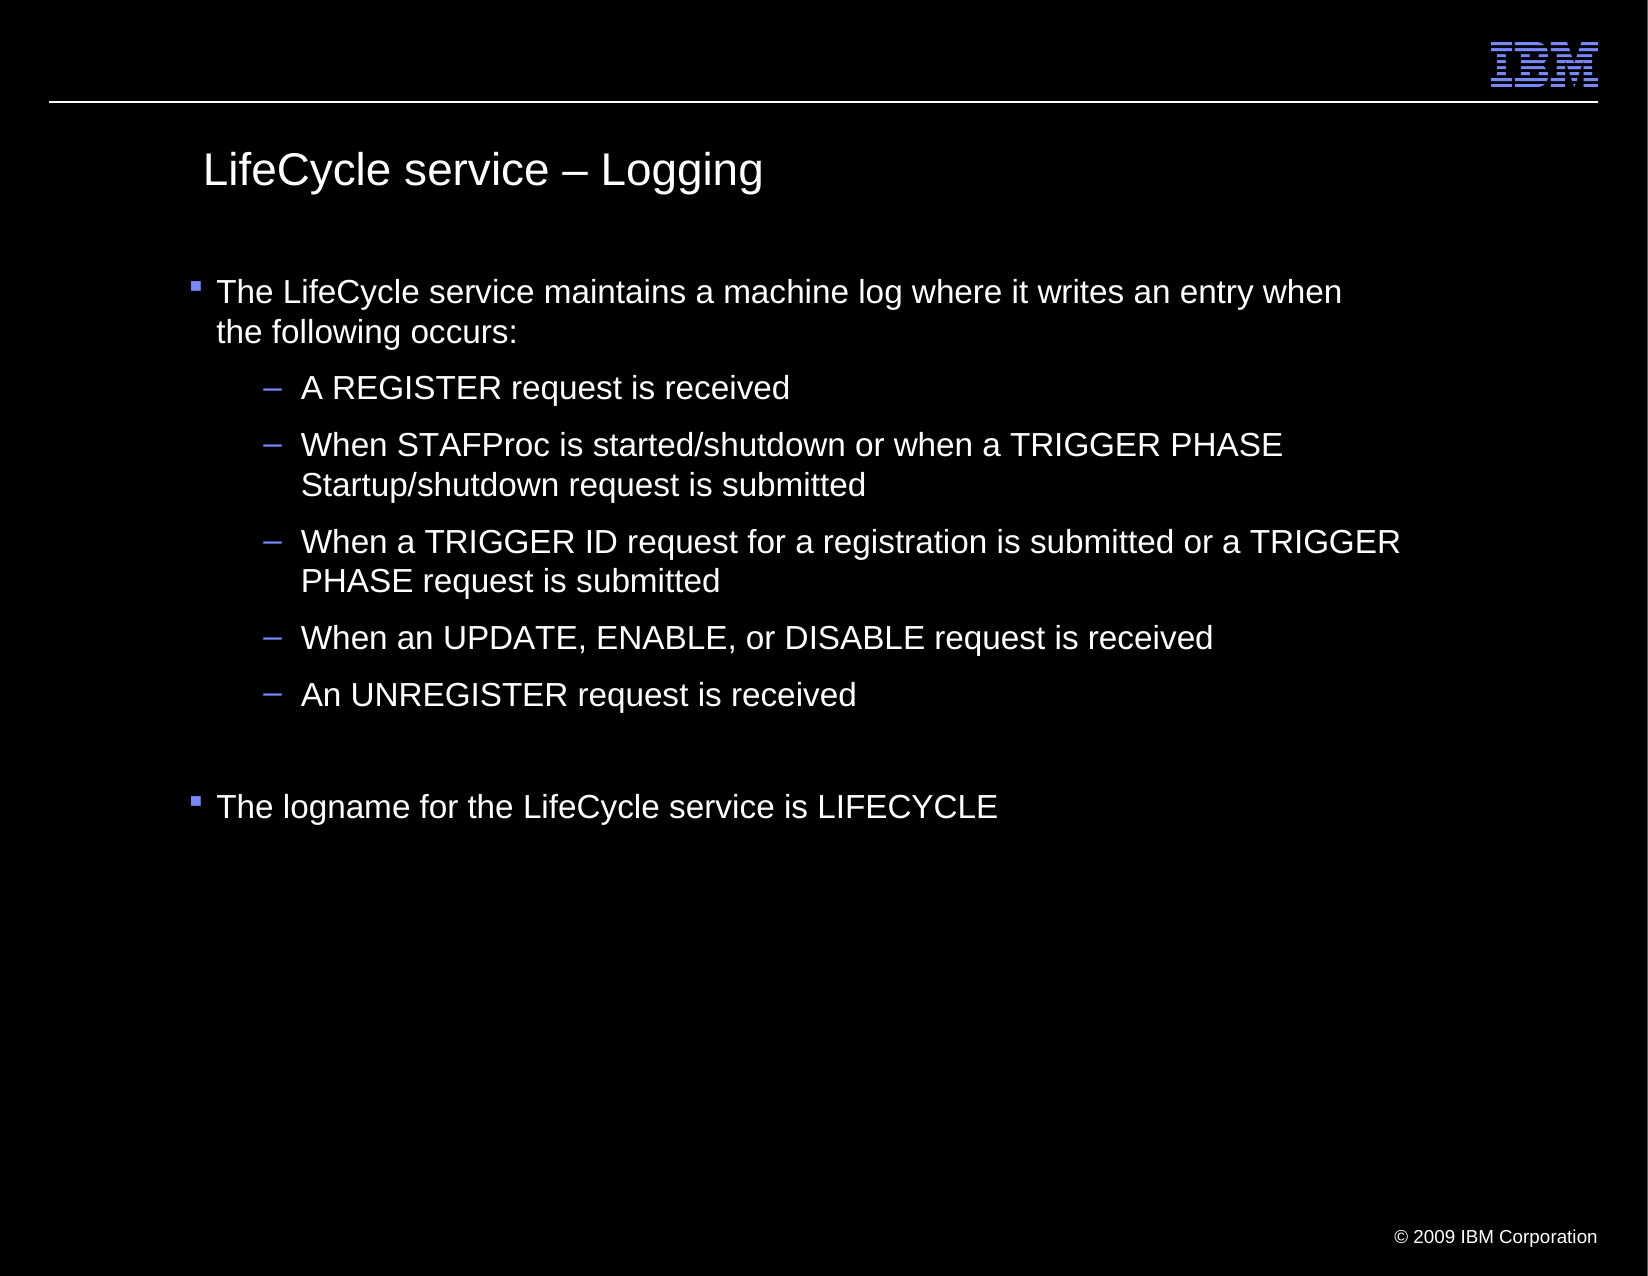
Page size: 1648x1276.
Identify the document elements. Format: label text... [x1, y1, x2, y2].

picture [1491, 42, 1598, 87]
title LifeCycle service – Logging [186, 137, 1648, 231]
text_box The LifeCycle service maintains a machine log where it writes an entry when the following occurs: A REGISTER request is received When STAFProc is started/shutdown or when a TRIGGER PHASE Startup/shutdown request is submitted When a TRIGGER ID request for a registration is submitted or a TRIGGER PHASE request is submitted When an UPDATE, ENABLE, or DISABLE request is received An UNREGISTER request is received The logname for the LifeCycle service is LIFECYCLE [173, 262, 1587, 880]
